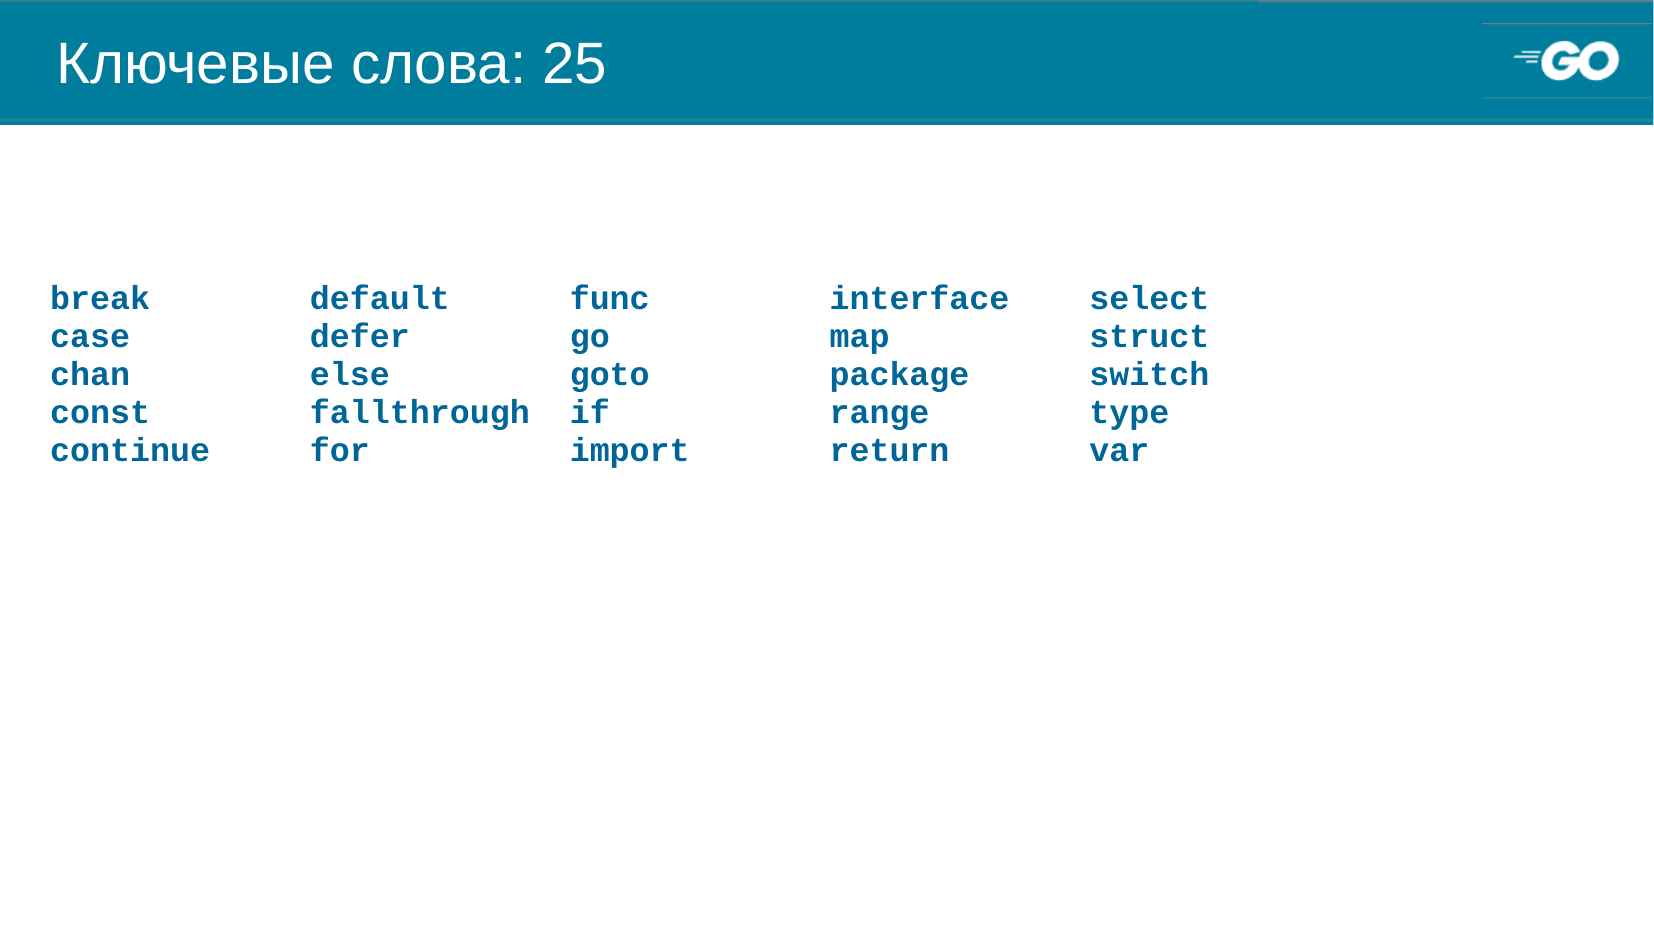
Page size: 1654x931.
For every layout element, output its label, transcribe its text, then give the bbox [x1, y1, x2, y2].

text_box break default func interface select case defer go map struct chan else goto package switch const fallthrough if range type continue for import return var [35, 124, 1619, 898]
text_box Ключевые слова: 25 [41, 23, 1495, 104]
picture [1542, 41, 1619, 81]
